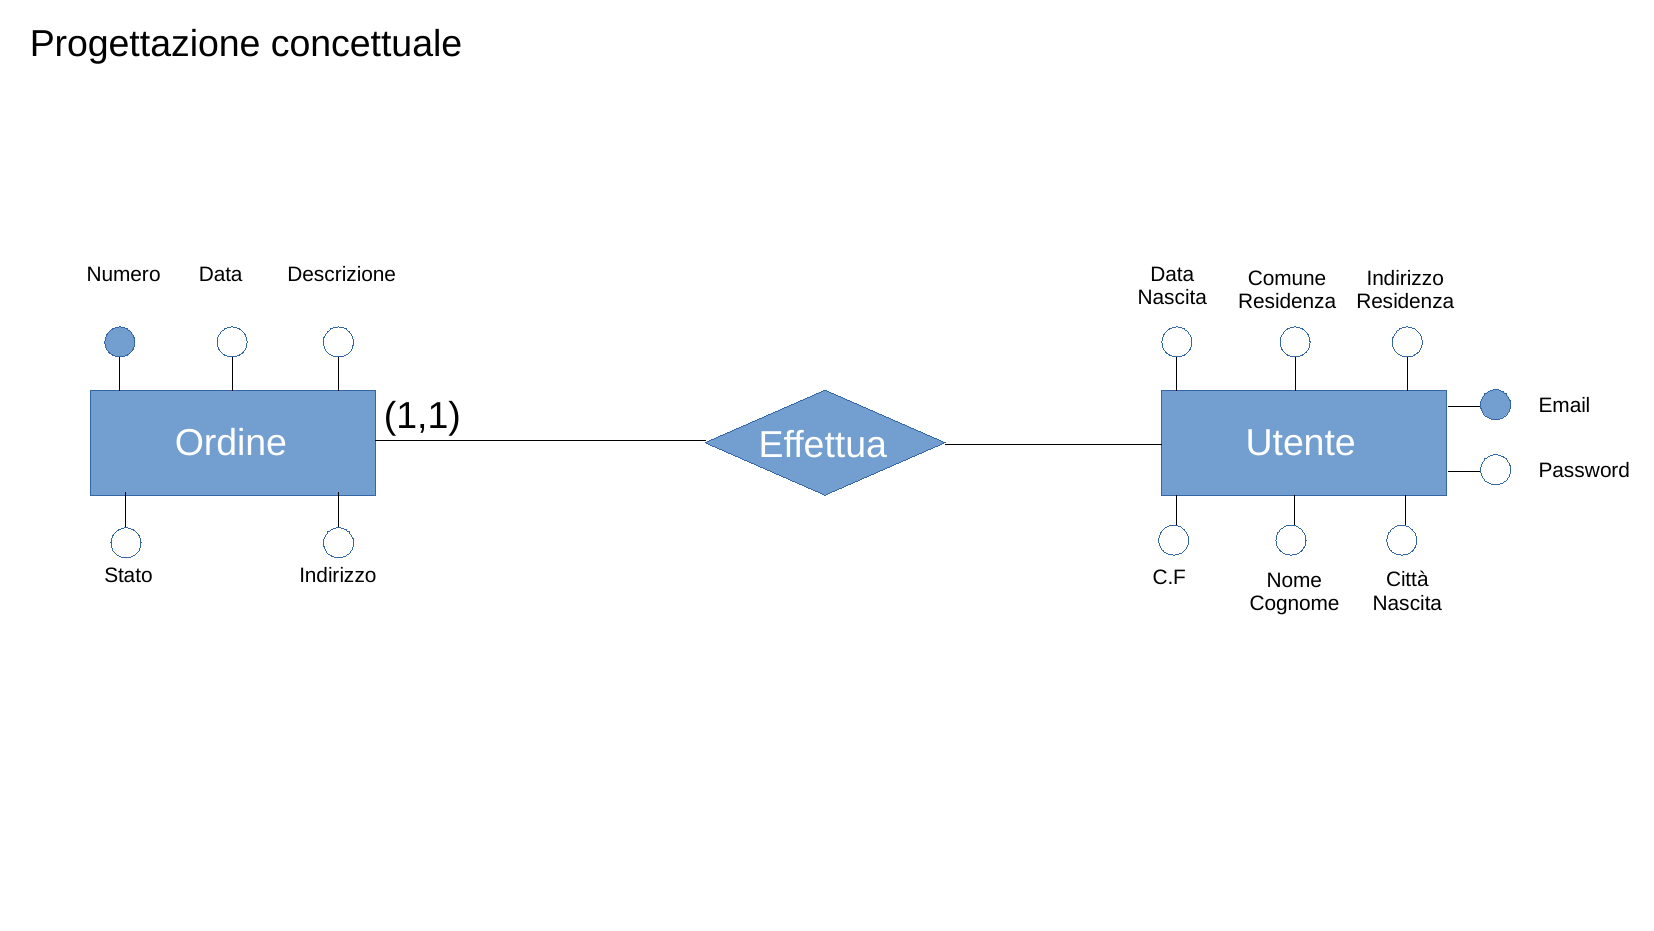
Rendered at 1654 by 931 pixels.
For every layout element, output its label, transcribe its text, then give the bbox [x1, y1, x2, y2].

text_box [217, 326, 248, 357]
text_box Città Nascita [1357, 560, 1457, 623]
text_box [1386, 525, 1417, 556]
text_box Progettazione concettuale [15, 15, 478, 72]
text_box [1158, 525, 1189, 556]
text_box [1392, 326, 1423, 357]
text_box Stato [89, 556, 168, 595]
text_box Descrizione [272, 255, 411, 294]
text_box Comune Residenza [1223, 259, 1341, 321]
text_box C.F [1137, 558, 1228, 604]
text_box [1480, 454, 1511, 485]
text_box [323, 326, 354, 357]
text_box [767, 390, 883, 415]
text_box [90, 390, 376, 496]
text_box [705, 425, 743, 460]
text_box Data [184, 255, 258, 294]
text_box Utente [1230, 414, 1371, 471]
text_box Email [1523, 386, 1615, 432]
text_box Data Nascita [1122, 255, 1222, 317]
text_box Indirizzo Residenza [1341, 259, 1470, 321]
text_box [1480, 389, 1511, 420]
text_box Effettua [743, 415, 902, 473]
text_box [902, 423, 946, 462]
text_box Ordine [160, 414, 303, 471]
text_box [1161, 390, 1447, 496]
text_box [1161, 326, 1192, 357]
text_box [1275, 525, 1307, 556]
text_box Numero [71, 255, 176, 294]
text_box [323, 527, 354, 556]
text_box (1,1) [369, 387, 476, 445]
text_box [1280, 326, 1311, 357]
text_box Password [1523, 451, 1651, 514]
text_box [110, 527, 142, 556]
text_box [774, 473, 876, 496]
text_box [104, 326, 135, 357]
text_box Indirizzo [284, 556, 392, 595]
text_box Nome Cognome [1234, 560, 1355, 623]
